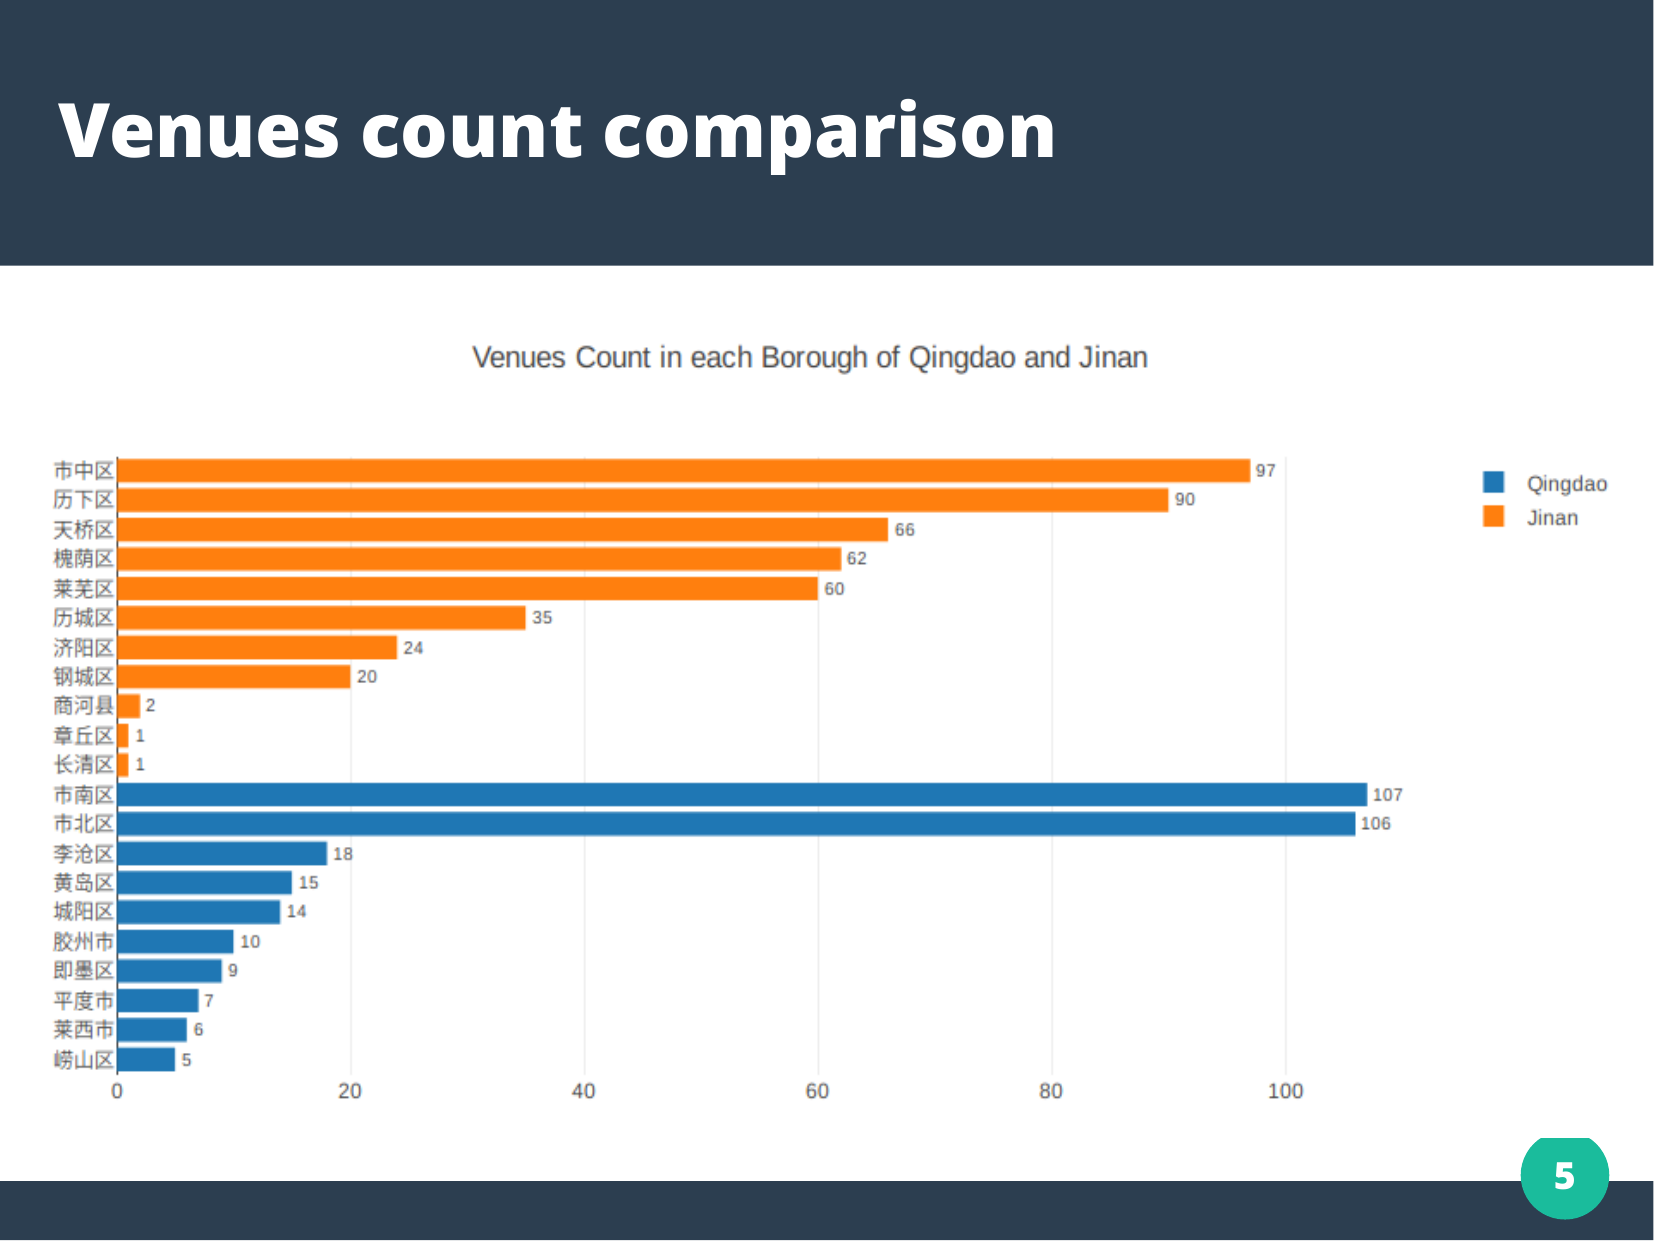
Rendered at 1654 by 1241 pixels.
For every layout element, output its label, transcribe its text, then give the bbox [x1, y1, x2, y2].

picture [12, 314, 1648, 1138]
title Venues count comparison [59, 49, 1595, 207]
